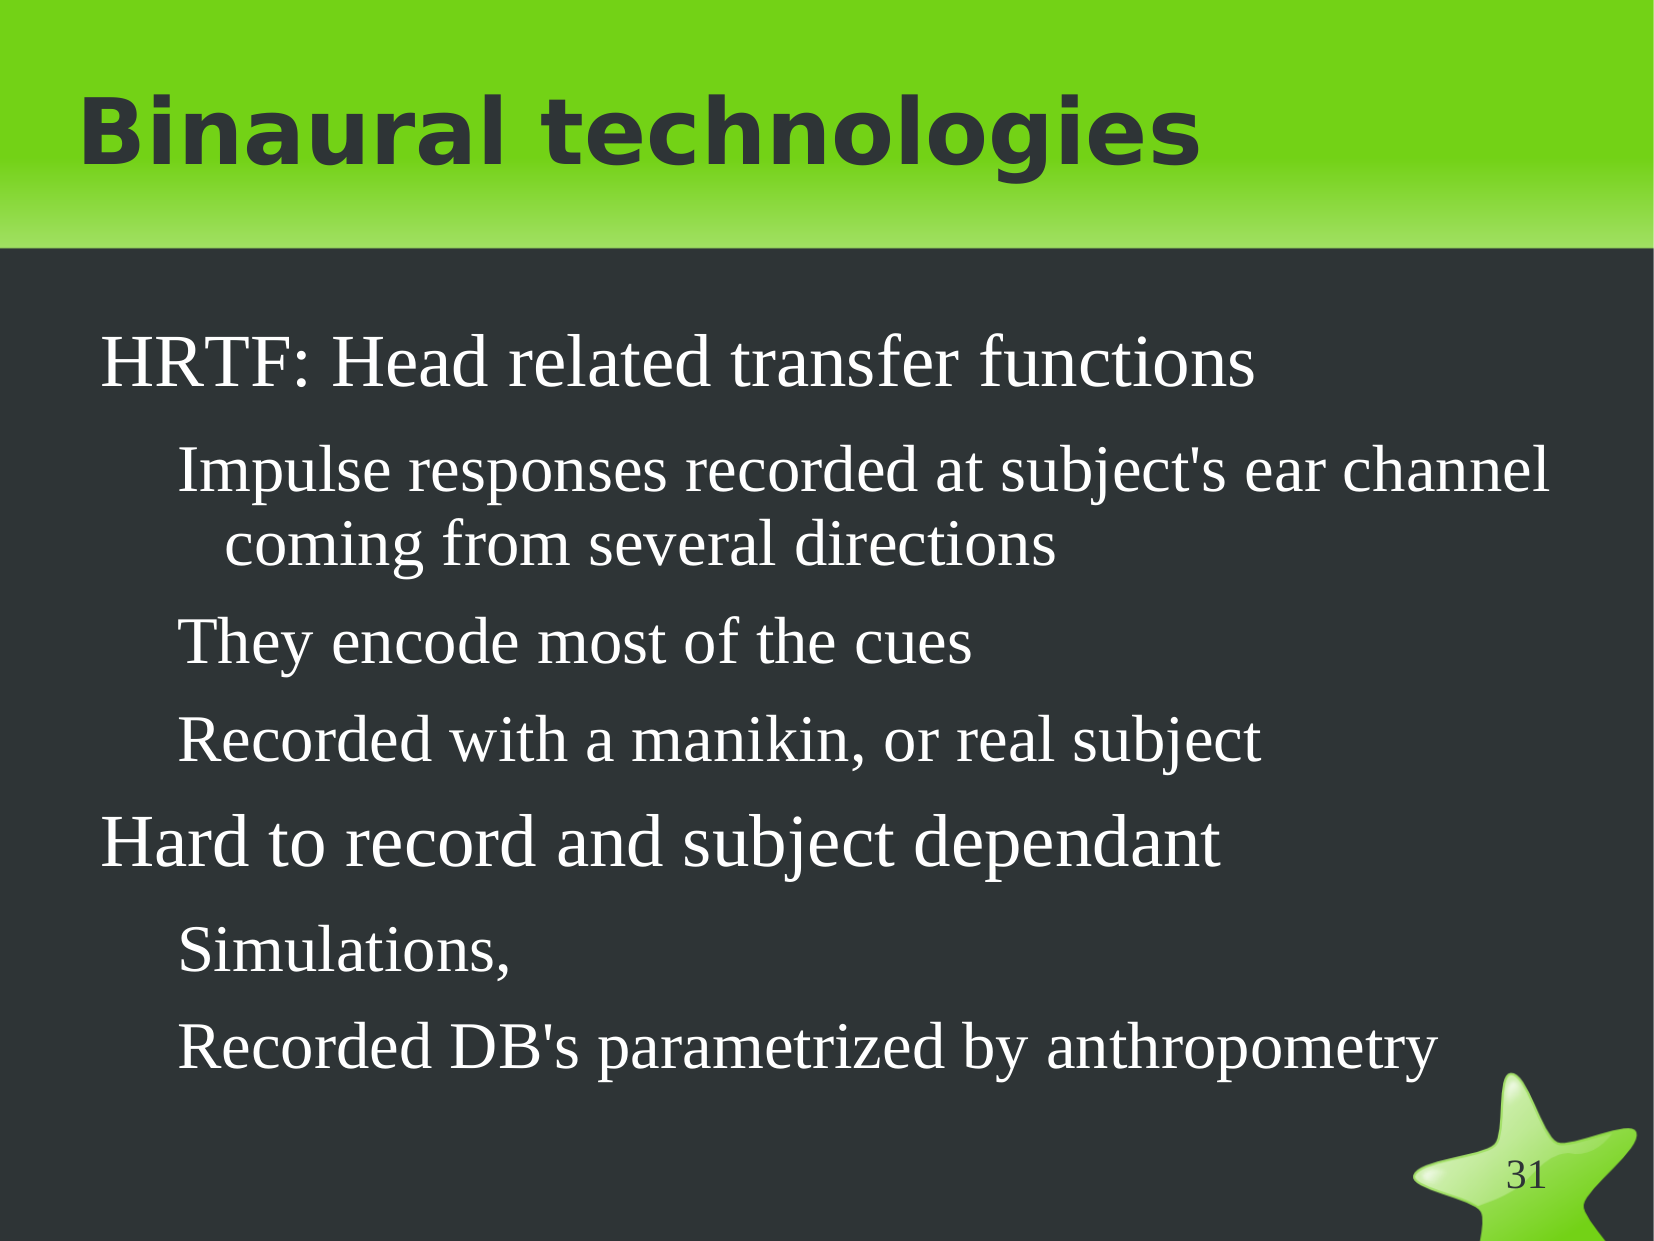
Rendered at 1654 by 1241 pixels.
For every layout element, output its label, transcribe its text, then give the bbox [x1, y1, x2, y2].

picture [0, 0, 1654, 1241]
list HRTF: Head related transfer functions Impulse responses recorded at subject's ear channel coming from several directions They encode most of the cues Recorded with a manikin, or real subject Hard to record and subject dependant Simulations, Recorded DB's parametrized by anthropometry [82, 319, 1571, 1140]
title Binaural technologies [76, 36, 1565, 229]
